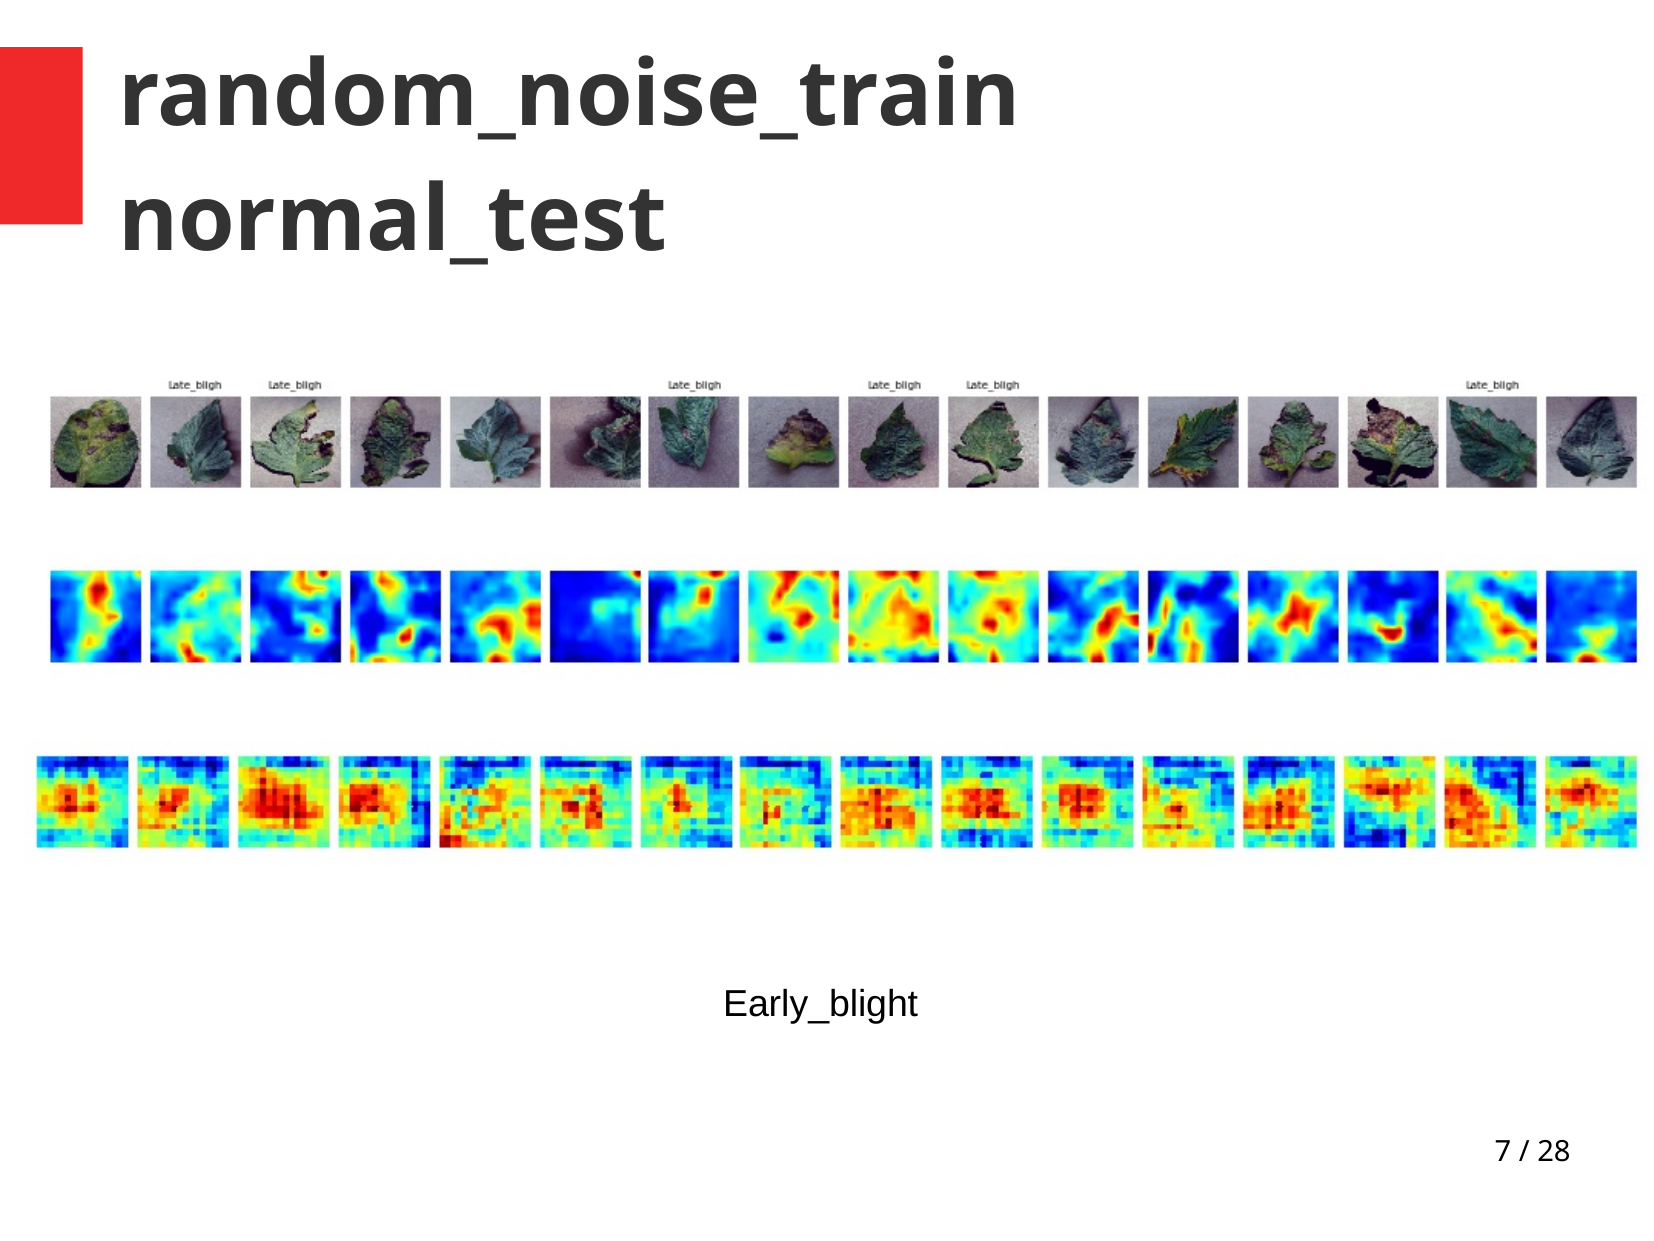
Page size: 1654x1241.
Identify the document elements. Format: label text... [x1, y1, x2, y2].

picture [0, 554, 1654, 700]
title random_noise_train normal_test [118, 45, 1571, 260]
picture [0, 369, 1654, 526]
picture [0, 741, 1654, 886]
text_box Early_blight [708, 975, 934, 1032]
